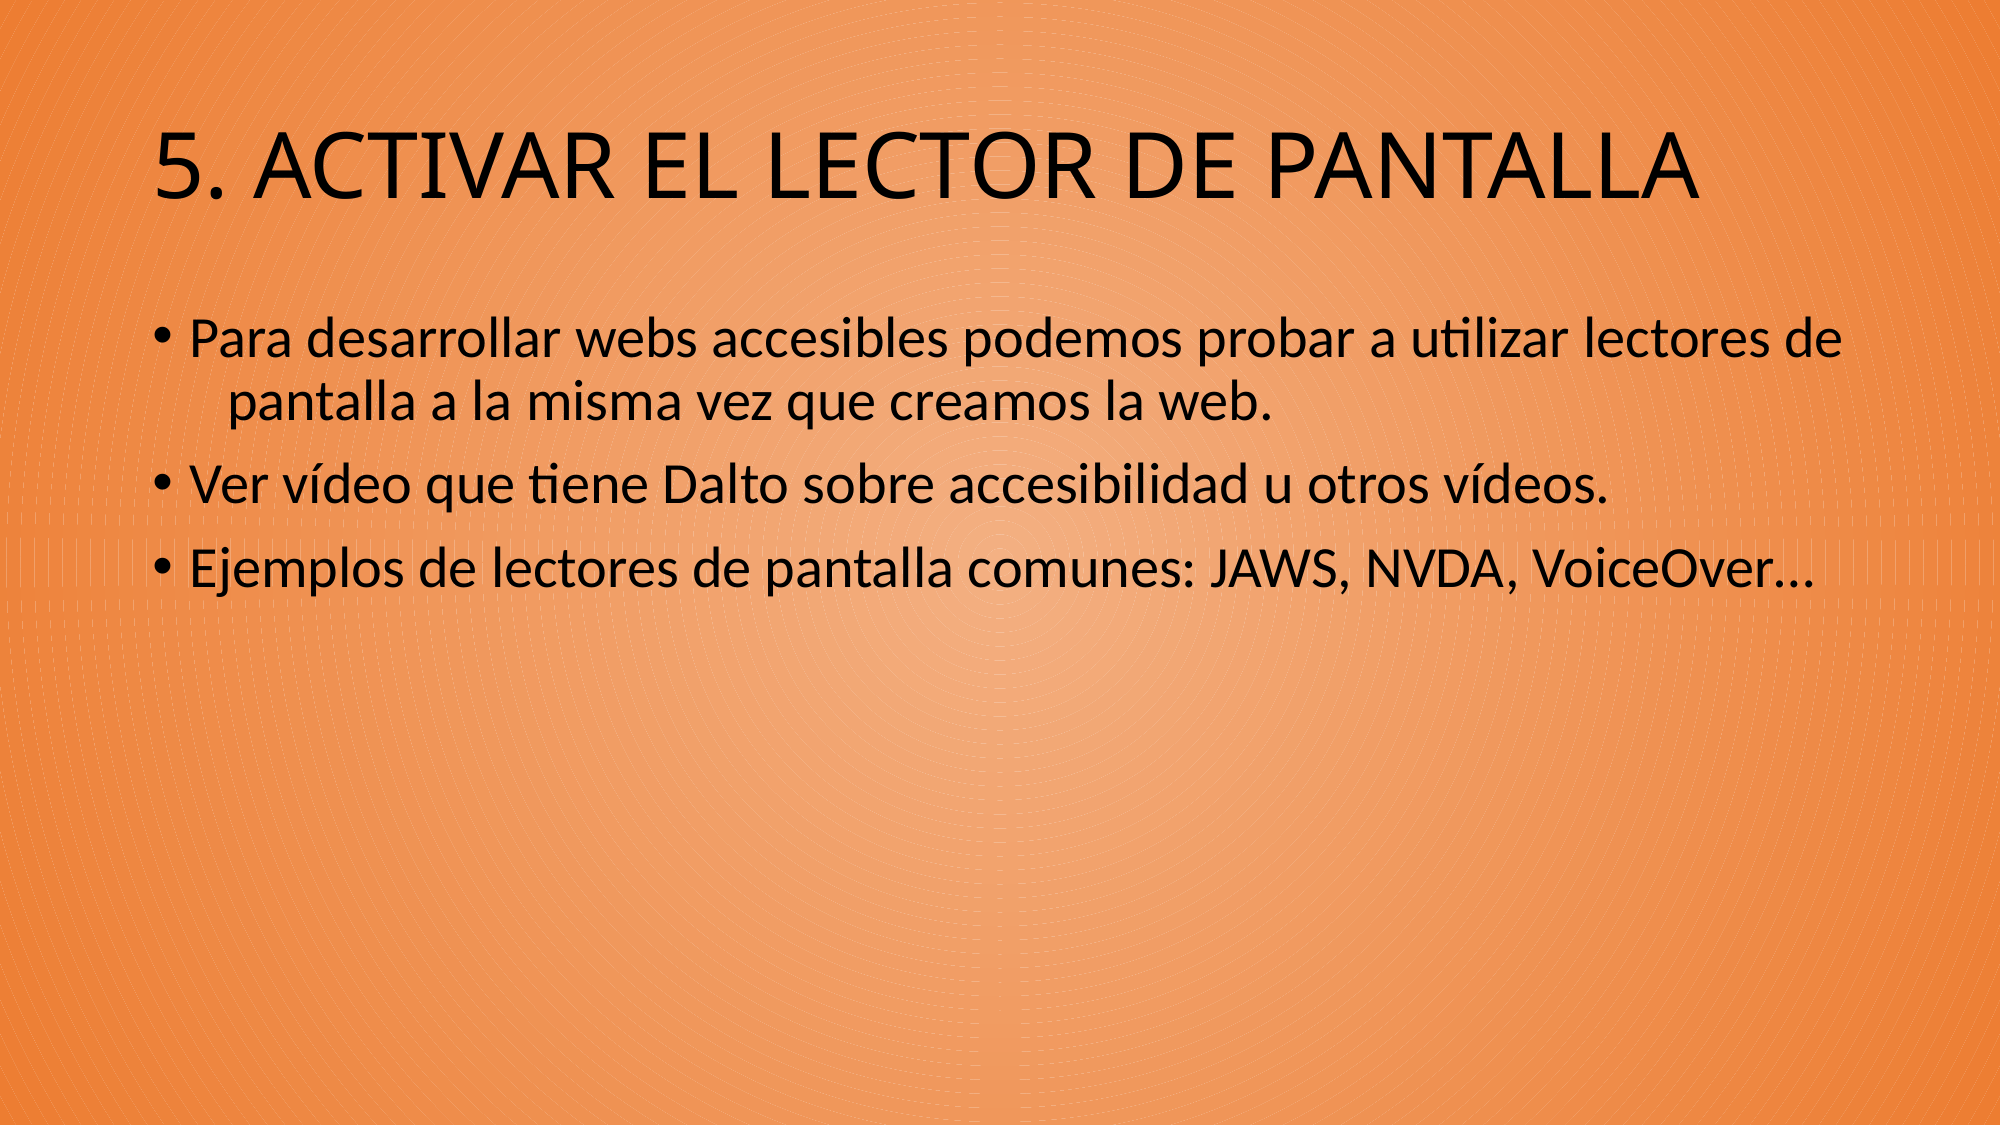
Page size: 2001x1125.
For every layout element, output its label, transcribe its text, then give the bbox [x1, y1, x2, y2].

title 5. ACTIVAR EL LECTOR DE PANTALLA [137, 59, 1863, 278]
list Para desarrollar webs accesibles podemos probar a utilizar lectores de pantalla a la misma vez que creamos la web. Ver vídeo que tiene Dalto sobre accesibilidad u otros vídeos. Ejemplos de lectores de pantalla comunes: JAWS, NVDA, VoiceOver… [137, 299, 1863, 1014]
